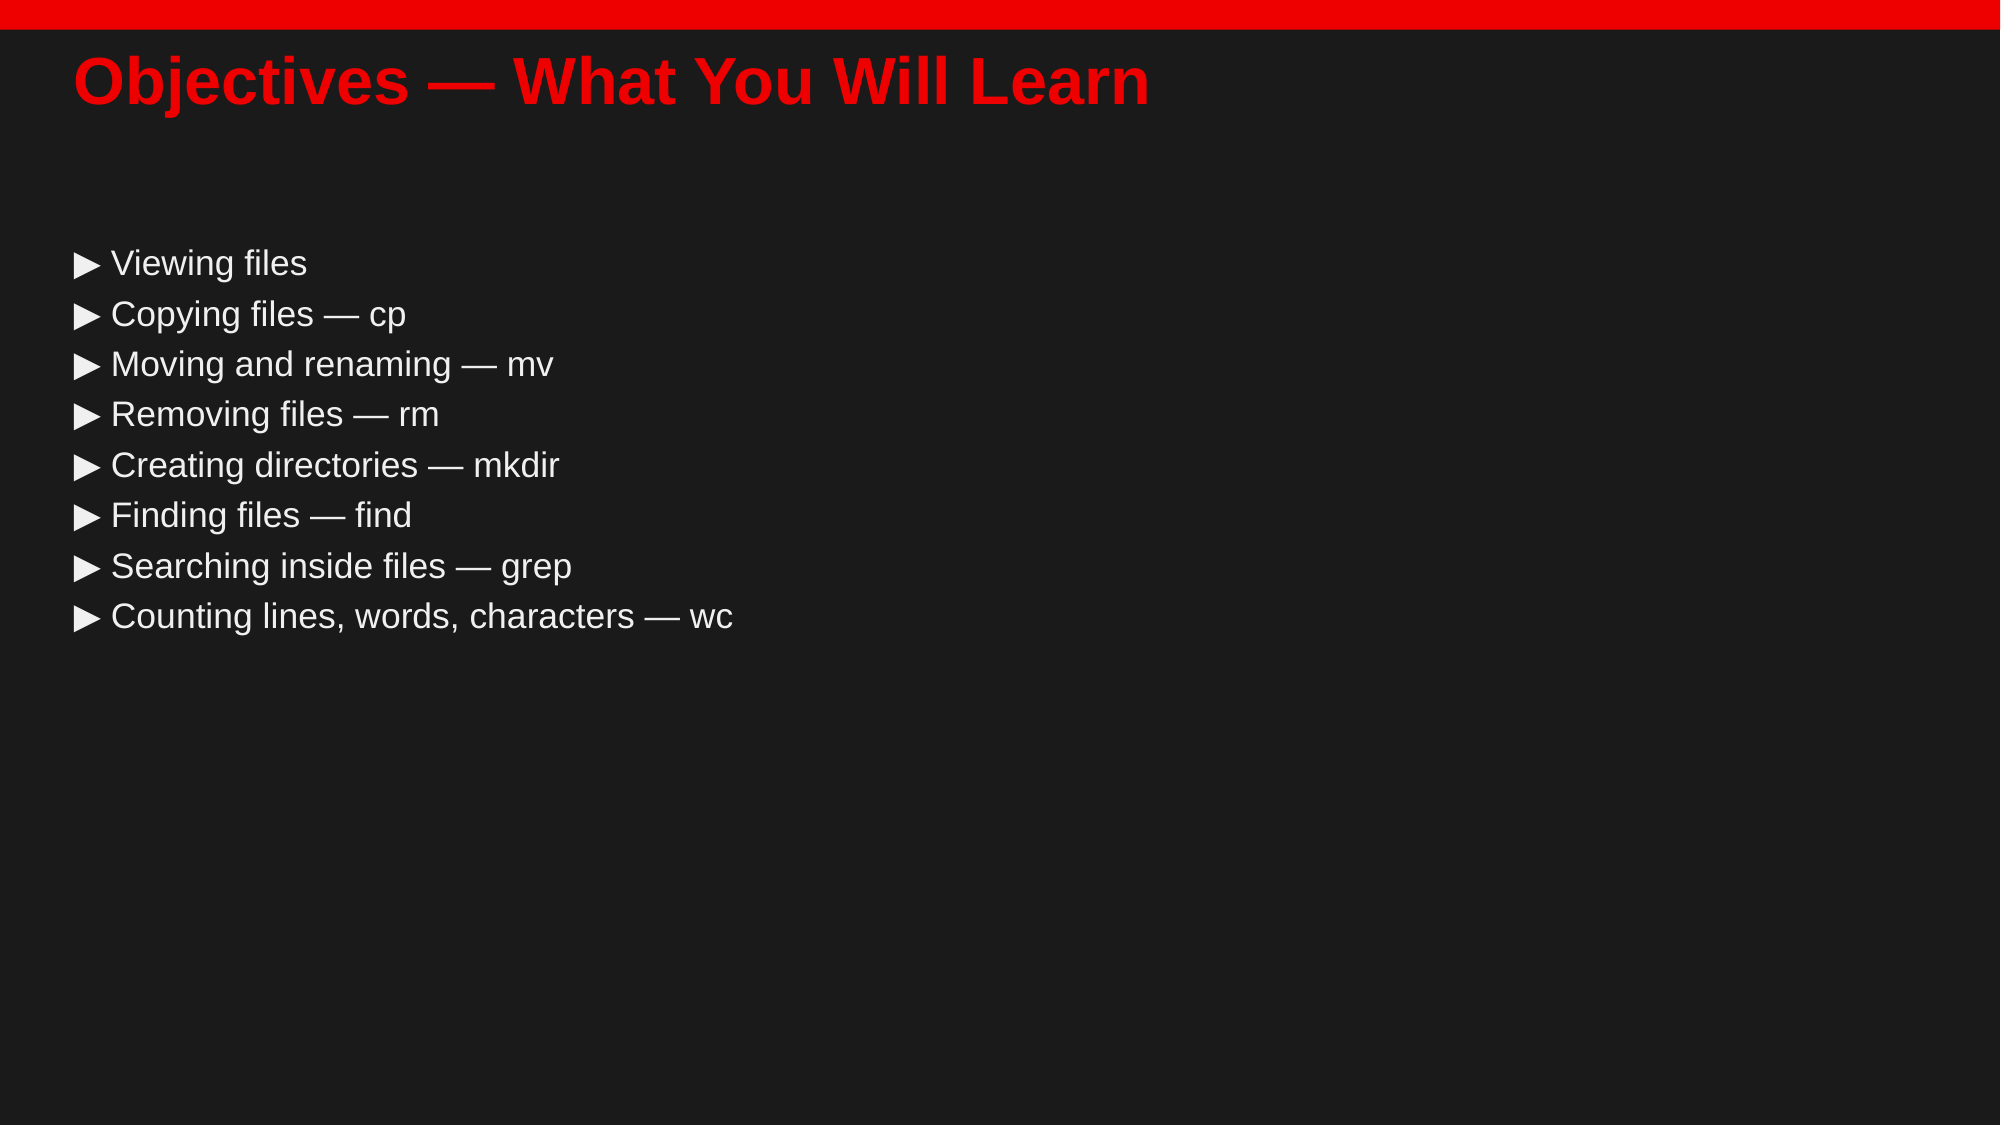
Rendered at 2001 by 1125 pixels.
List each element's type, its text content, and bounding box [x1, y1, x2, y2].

text_box ▶ Viewing files ▶ Copying files — cp ▶ Moving and renaming — mv ▶ Removing files — rm ▶ Creating directories — mkdir ▶ Finding files — find ▶ Searching inside files — grep ▶ Counting lines, words, characters — wc [59, 236, 1942, 1037]
text_box [0, 0, 2001, 30]
text_box Objectives — What You Will Learn [59, 36, 1942, 208]
